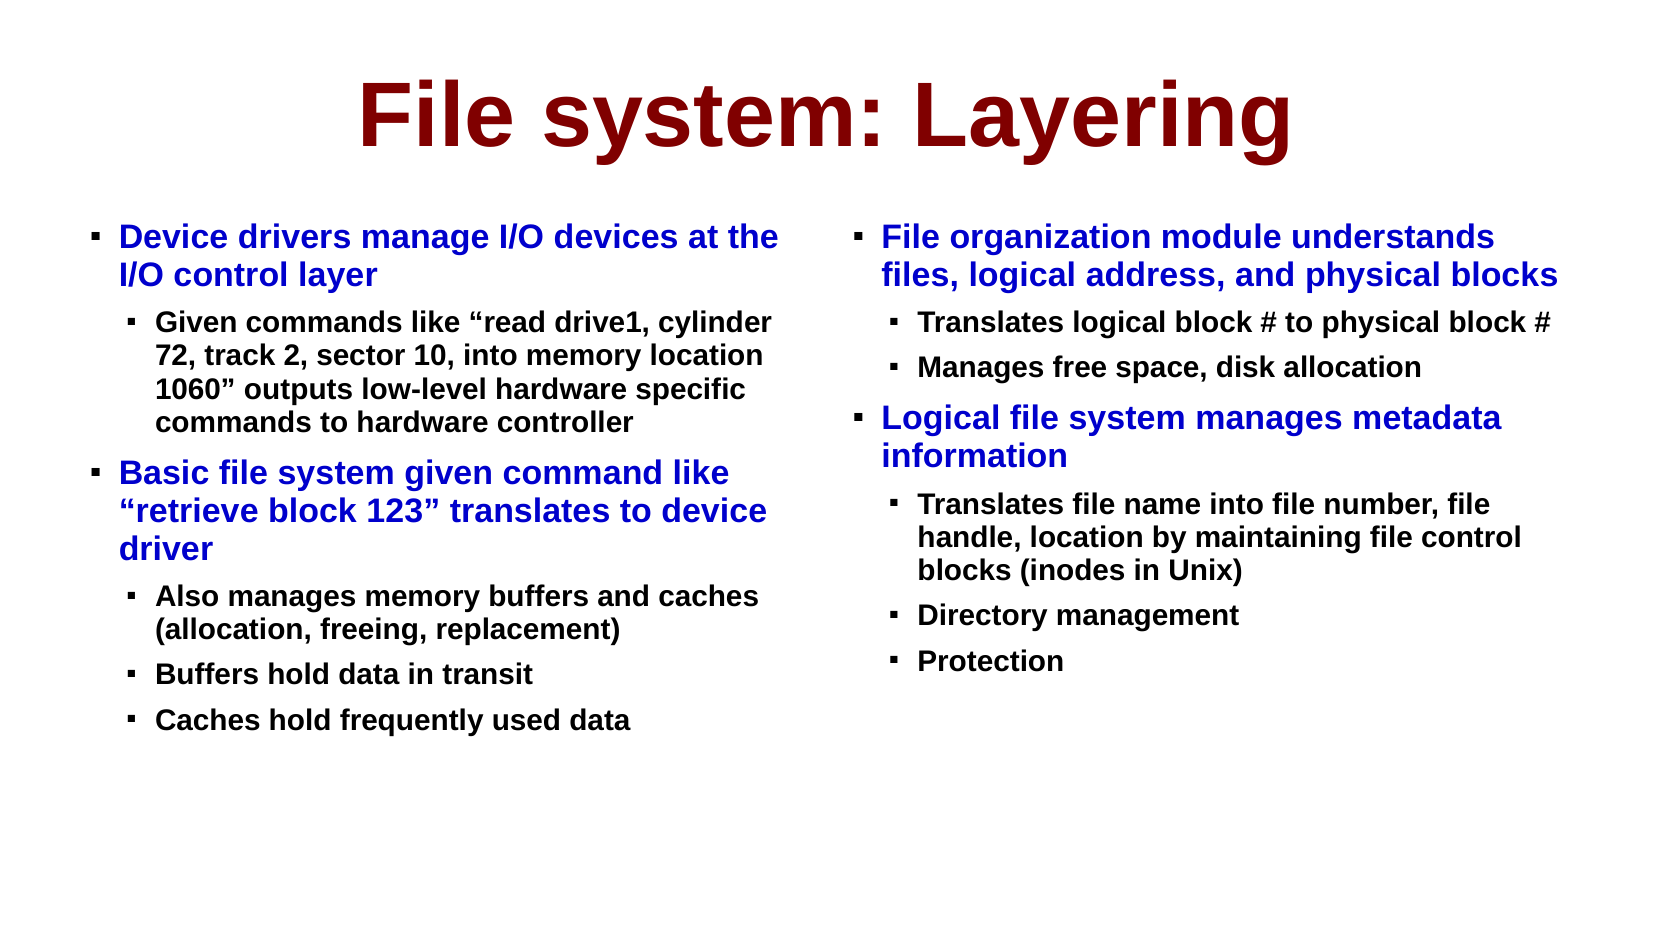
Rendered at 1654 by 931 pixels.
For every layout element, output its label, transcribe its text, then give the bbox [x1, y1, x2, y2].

list Device drivers manage I/O devices at the I/O control layer Given commands like “read drive1, cylinder 72, track 2, sector 10, into memory location 1060” outputs low-level hardware specific commands to hardware controller Basic file system given command like “retrieve block 123” translates to device driver Also manages memory buffers and caches (allocation, freeing, replacement) Buffers hold data in transit Caches hold frequently used data [82, 217, 809, 757]
title File system: Layering [82, 37, 1571, 193]
list File organization module understands files, logical address, and physical blocks Translates logical block # to physical block # Manages free space, disk allocation Logical file system manages metadata information Translates file name into file number, file handle, location by maintaining file control blocks (inodes in Unix) Directory management Protection [845, 217, 1572, 757]
